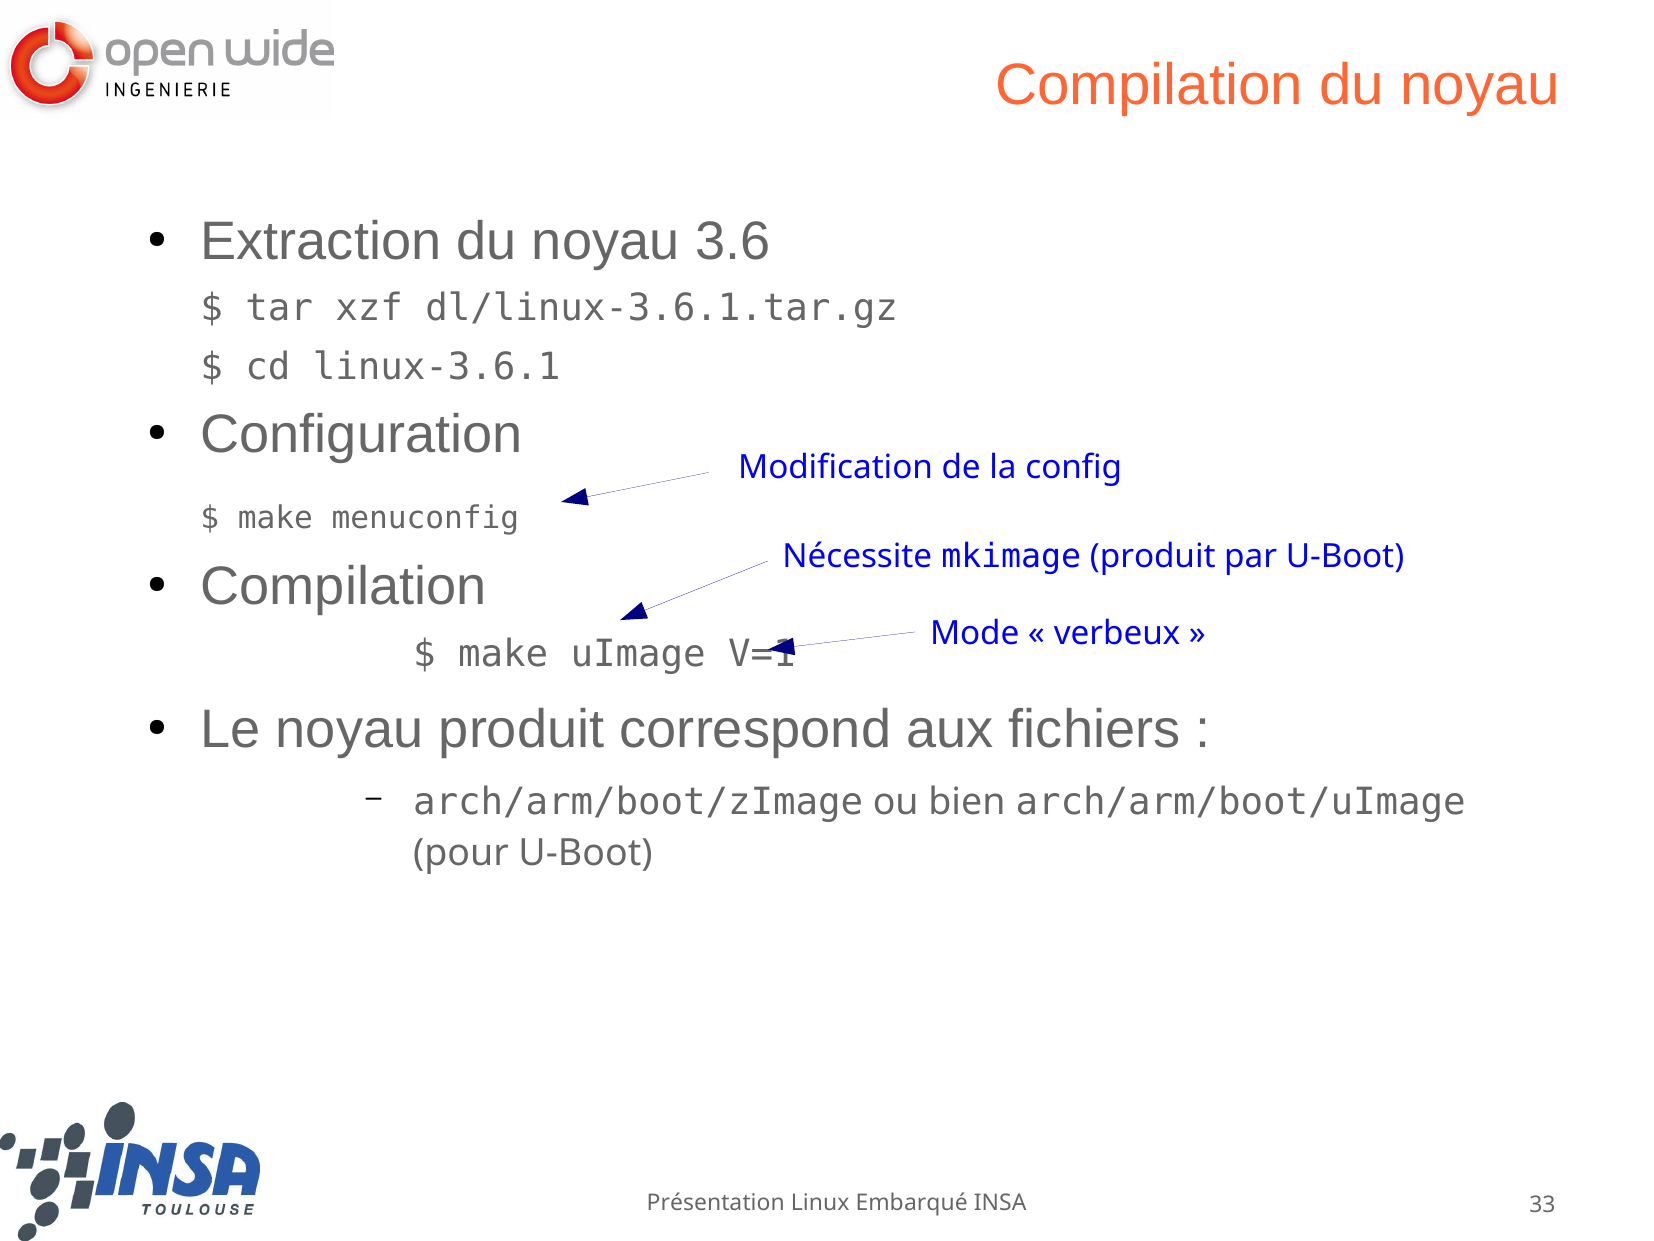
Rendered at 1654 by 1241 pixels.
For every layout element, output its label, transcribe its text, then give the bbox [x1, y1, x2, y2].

list Extraction du noyau 3.6 $ tar xzf dl/linux-3.6.1.tar.gz $ cd linux-3.6.1 Configuration $ make menuconfig Compilation $ make uImage V=1 Le noyau produit correspond aux fichiers : arch/arm/boot/zImage ou bien arch/arm/boot/uImage (pour U-Boot) [129, 210, 1542, 1081]
text_box Nécessite mkimage (produit par U-Boot) [782, 531, 1437, 571]
text_box Mode « verbeux » [930, 609, 1536, 649]
picture [0, 0, 334, 119]
title Compilation du noyau [602, 12, 1561, 157]
text_box Modification de la config [738, 442, 1477, 497]
picture [0, 1102, 260, 1241]
